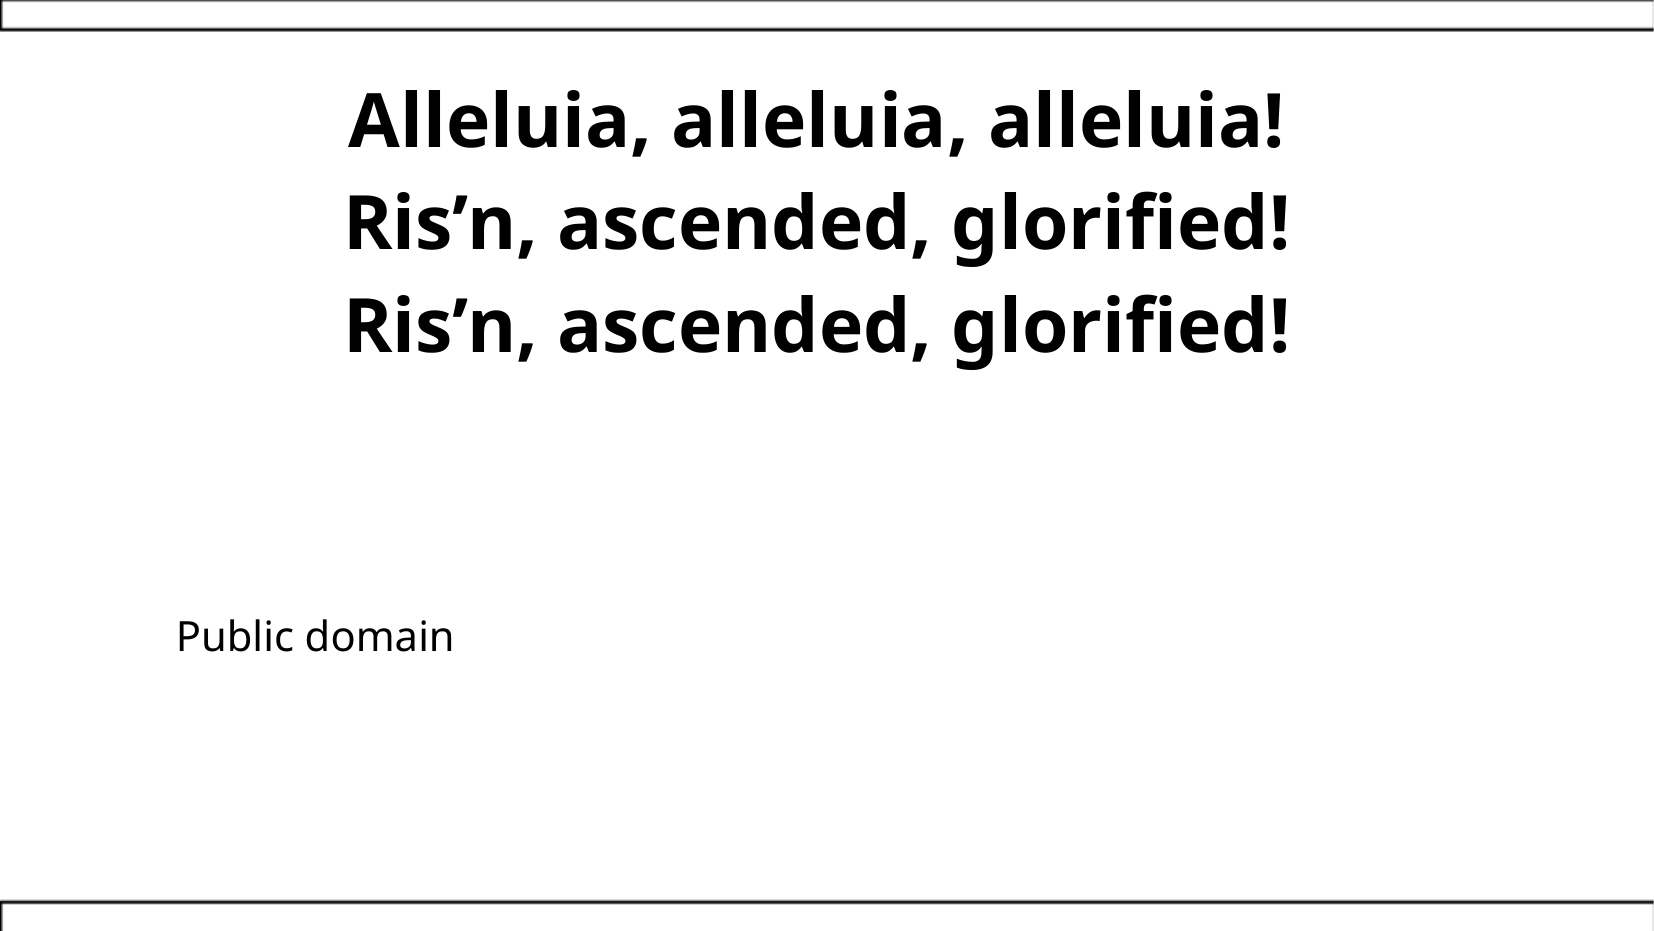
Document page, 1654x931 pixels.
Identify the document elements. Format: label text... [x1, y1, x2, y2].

picture [0, 0, 1654, 931]
text_box Alleluia, alleluia, alleluia! Ris’n, ascended, glorified! Ris’n, ascended, glorified! Public domain [75, 60, 1561, 807]
